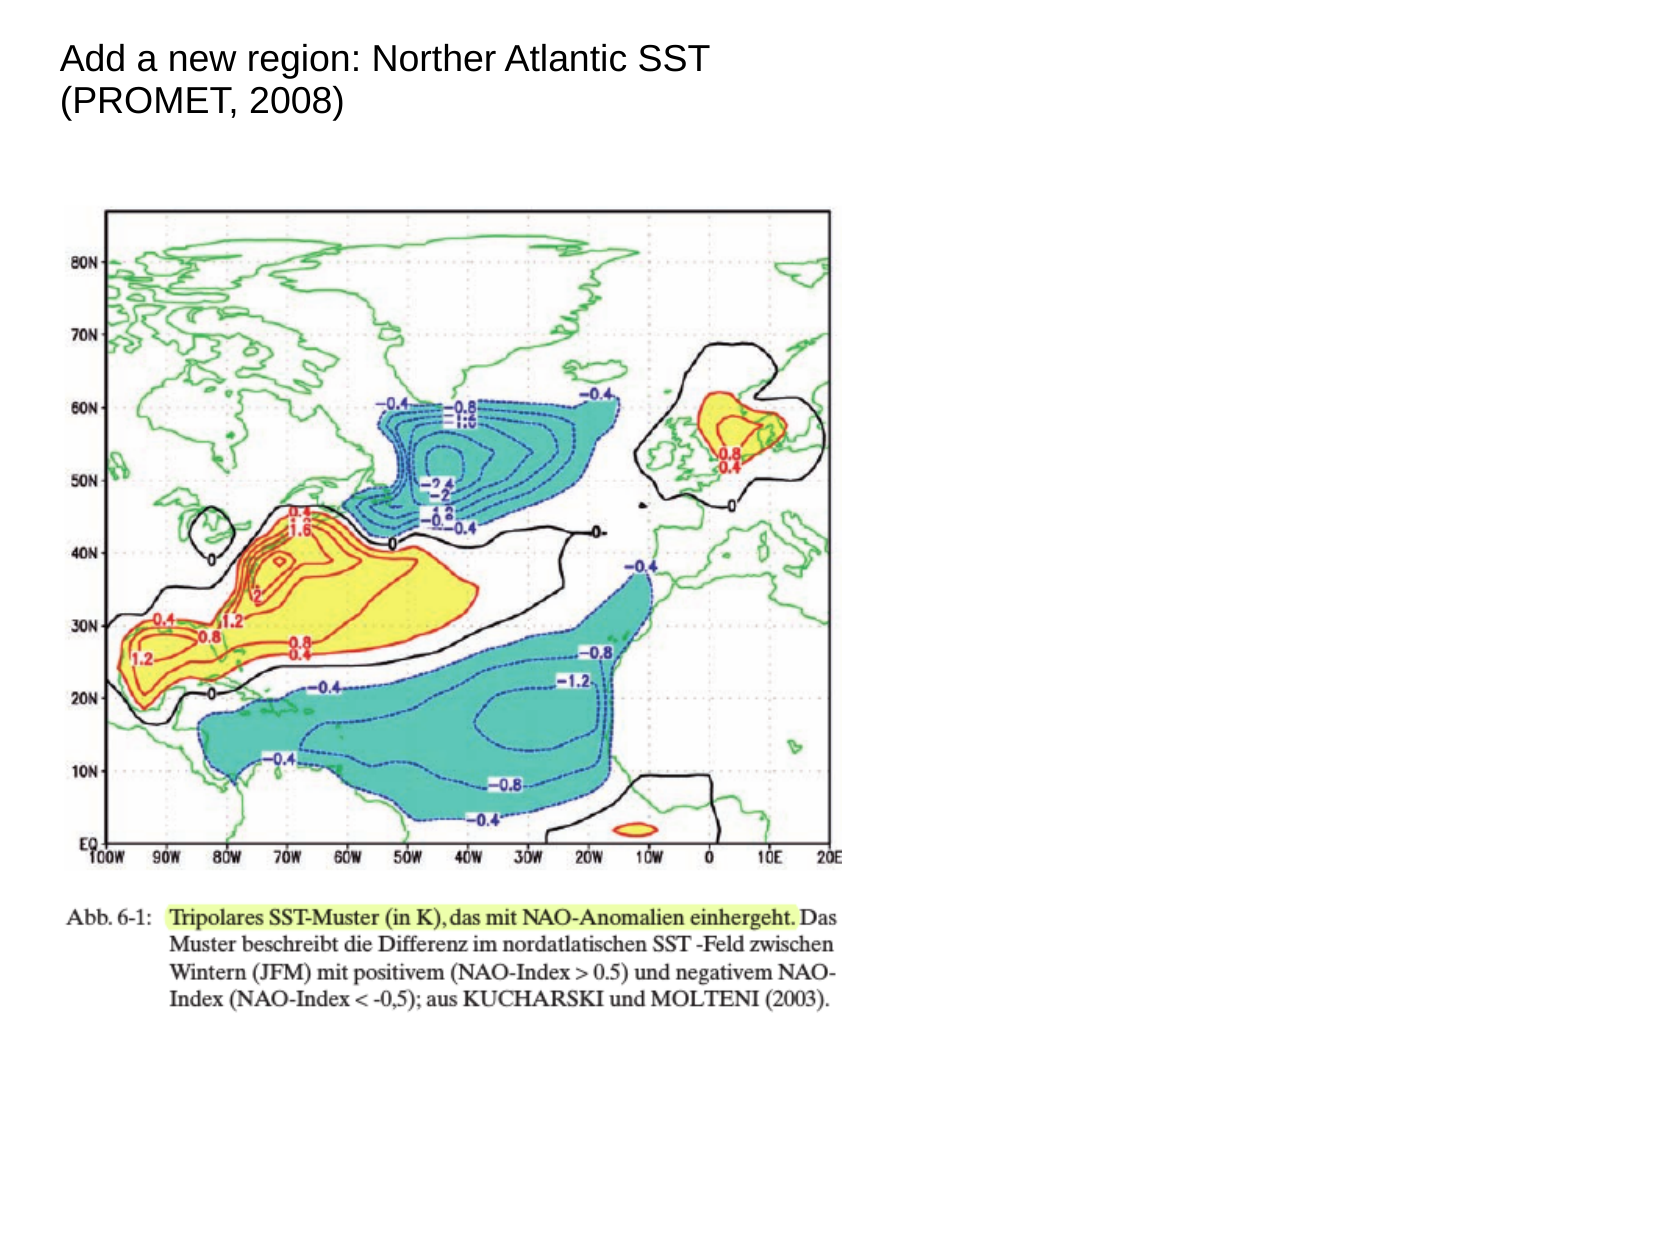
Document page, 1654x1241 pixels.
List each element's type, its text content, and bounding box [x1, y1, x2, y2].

text_box Add a new region: Norther Atlantic SST (PROMET, 2008) [45, 30, 736, 171]
picture [45, 194, 842, 1019]
